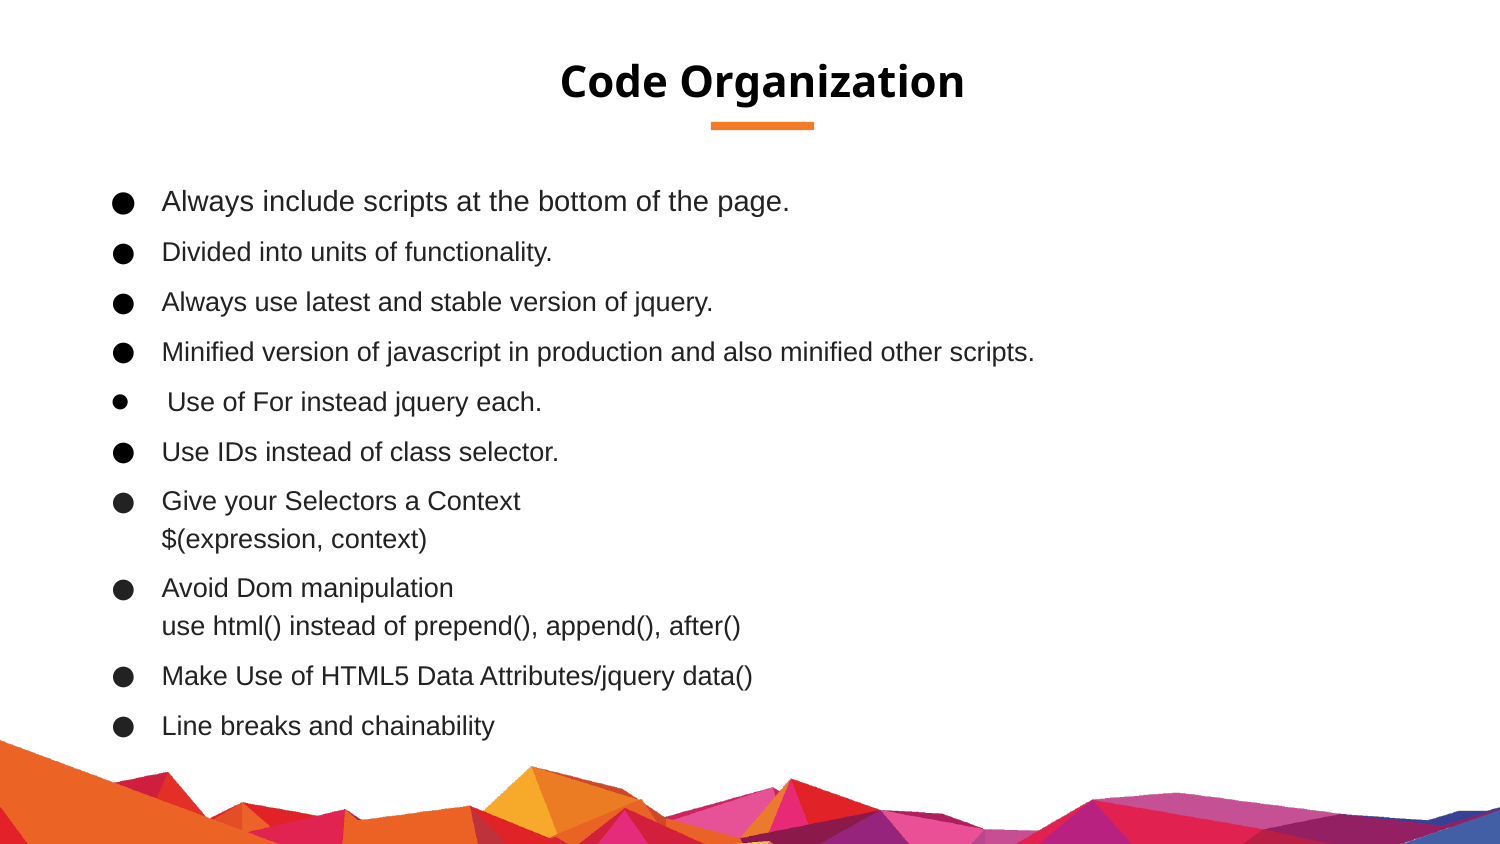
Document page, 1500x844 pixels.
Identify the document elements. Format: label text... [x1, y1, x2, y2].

text_box Always include scripts at the bottom of the page. Divided into units of functionality. Always use latest and stable version of jquery. Minified version of javascript in production and also minified other scripts. Use of For instead jquery each. Use IDs instead of class selector. Give your Selectors a Context $(expression, context) Avoid Dom manipulation use html() instead of prepend(), append(), after() Make Use of HTML5 Data Attributes/jquery data() Line breaks and chainability [71, 161, 1422, 819]
title Code Organization [94, 39, 1431, 110]
picture [0, 740, 1500, 844]
